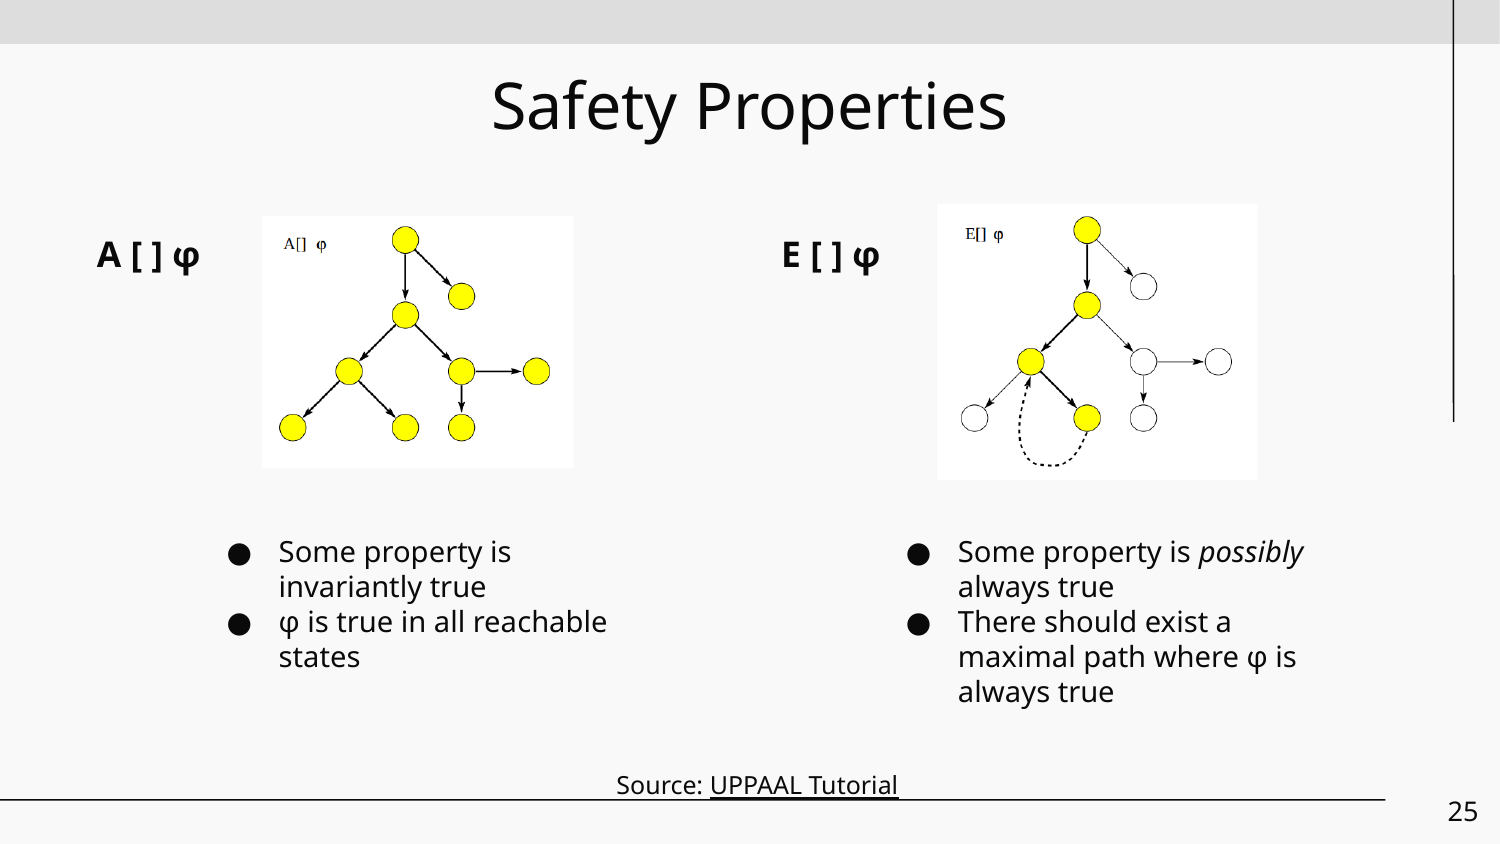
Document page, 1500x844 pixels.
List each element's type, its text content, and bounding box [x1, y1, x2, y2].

title Safety Properties [116, 49, 1383, 140]
picture [262, 216, 574, 468]
text_box Some property is possibly always true There should exist a maximal path where φ is always true [867, 518, 1327, 691]
slide_number <number> [1403, 779, 1494, 844]
picture [936, 204, 1258, 480]
text_box E [ ] φ [766, 216, 937, 290]
text_box A [ ] φ [81, 216, 253, 290]
text_box Source: UPPAAL Tutorial [575, 754, 939, 805]
text_box Some property is invariantly true φ is true in all reachable states [188, 518, 647, 691]
